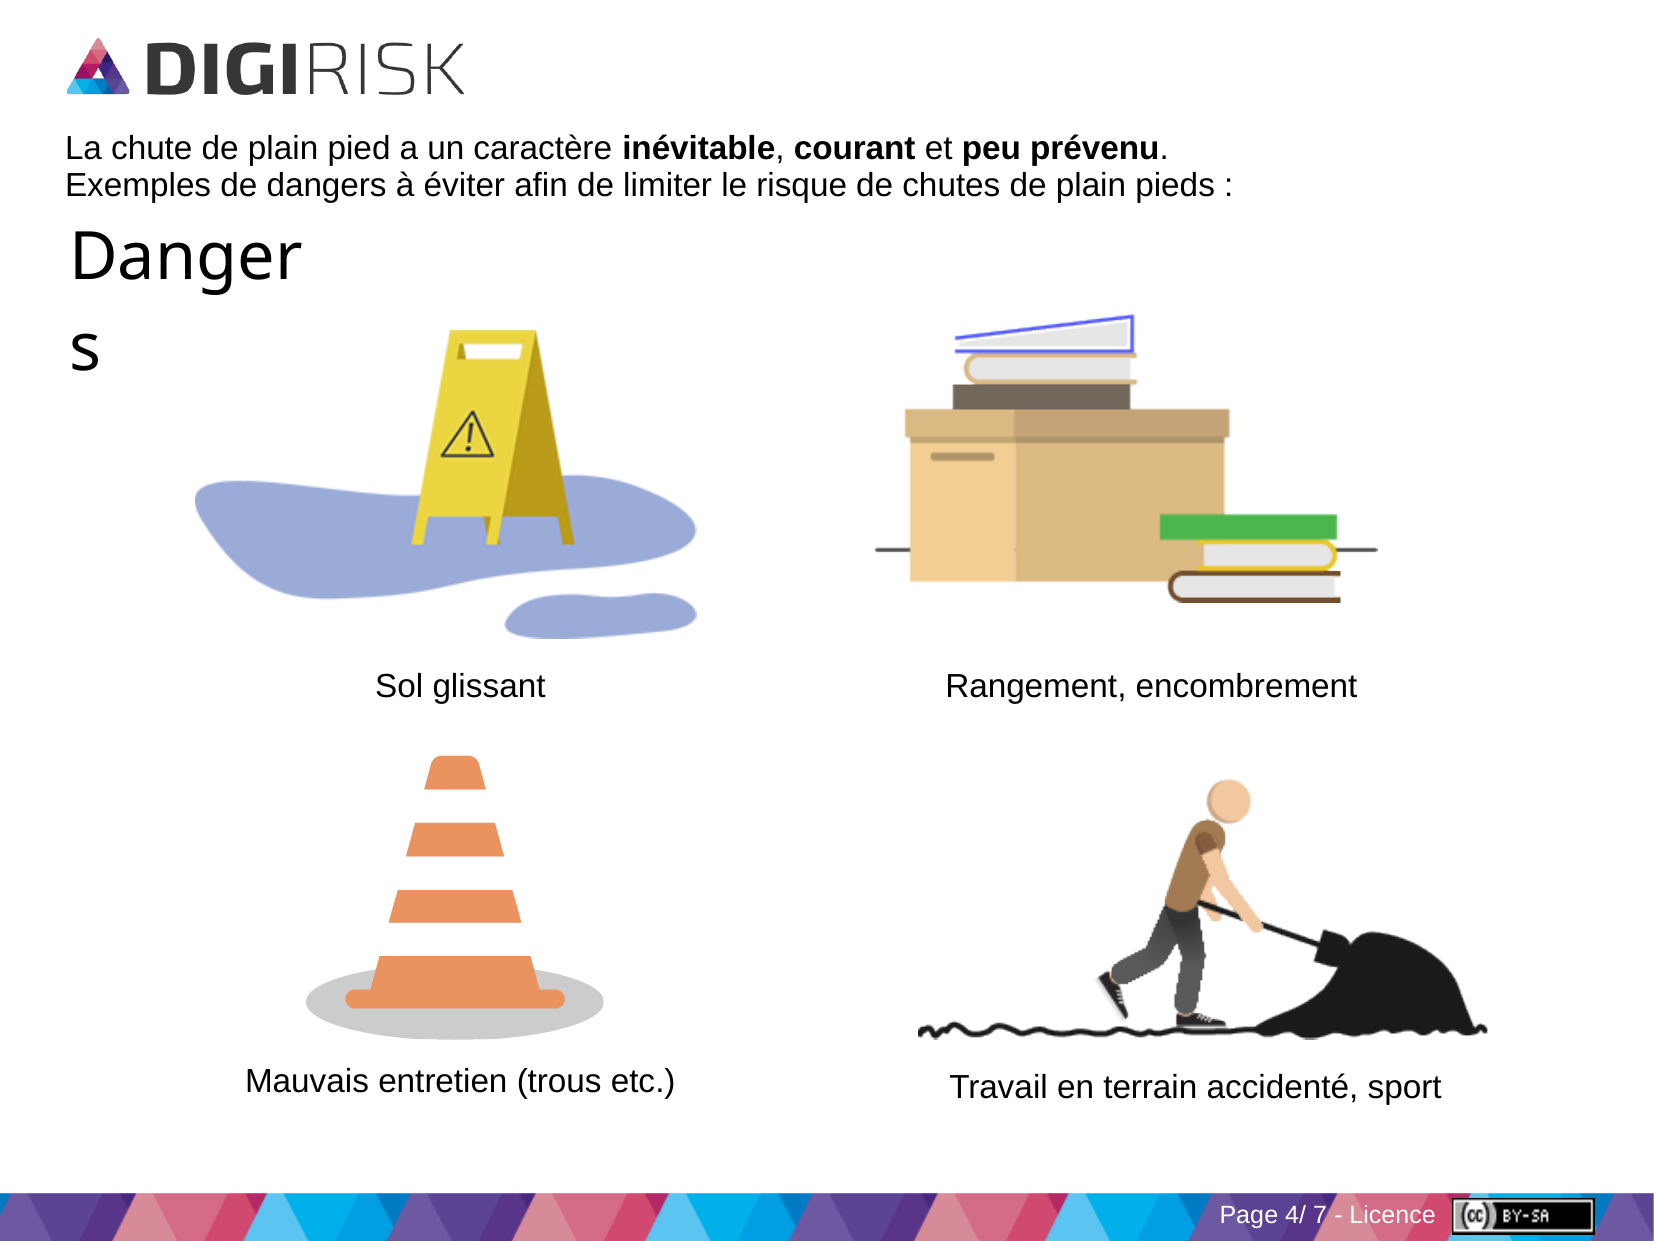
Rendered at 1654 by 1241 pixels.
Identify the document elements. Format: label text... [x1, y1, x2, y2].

list La chute de plain pied a un caractère inévitable, courant et peu prévenu. Exemples de dangers à éviter afin de limiter le risque de chutes de plain pieds : [64, 129, 1589, 331]
picture [306, 755, 604, 1040]
list Mauvais entretien (trous etc.) [224, 1062, 697, 1111]
picture [918, 779, 1490, 1040]
picture [64, 35, 464, 95]
picture [195, 330, 697, 639]
text_box Dangers [54, 200, 349, 297]
list Rangement, encombrement [915, 667, 1388, 715]
list Sol glissant [224, 667, 697, 715]
list Travail en terrain accidenté, sport [915, 1068, 1477, 1140]
picture [0, 1175, 1654, 1241]
picture [874, 314, 1378, 603]
